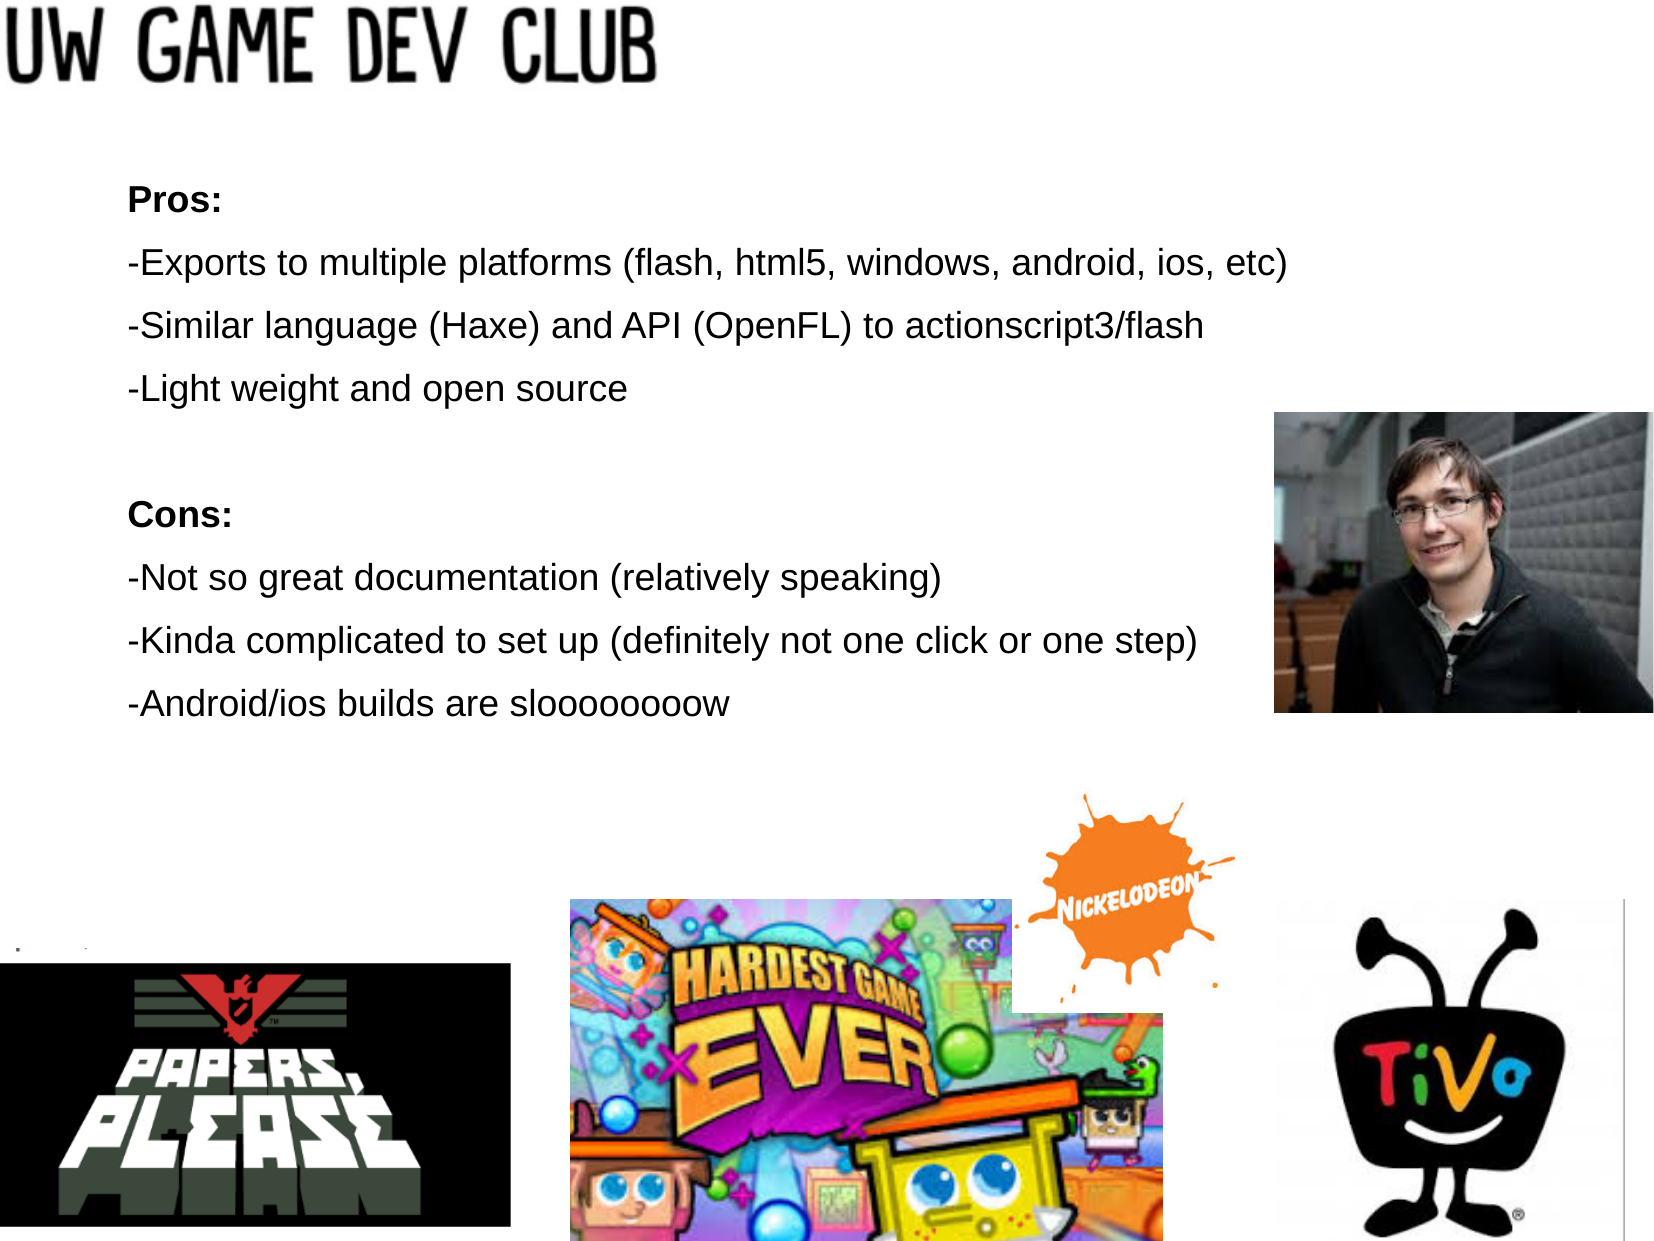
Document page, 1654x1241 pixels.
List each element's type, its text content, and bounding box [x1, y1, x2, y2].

picture [0, 948, 526, 1241]
picture [1275, 899, 1625, 1241]
picture [0, 0, 674, 94]
picture [1274, 412, 1654, 713]
text_box Pros: -Exports to multiple platforms (flash, html5, windows, android, ios, etc) -Similar language (Haxe) and API (OpenFL) to actionscript3/flash -Light weight and open source Cons: -Not so great documentation (relatively speaking) -Kinda complicated to set up (definitely not one click or one step) -Android/ios builds are sloooooooow [112, 150, 1313, 715]
picture [570, 787, 1238, 1241]
